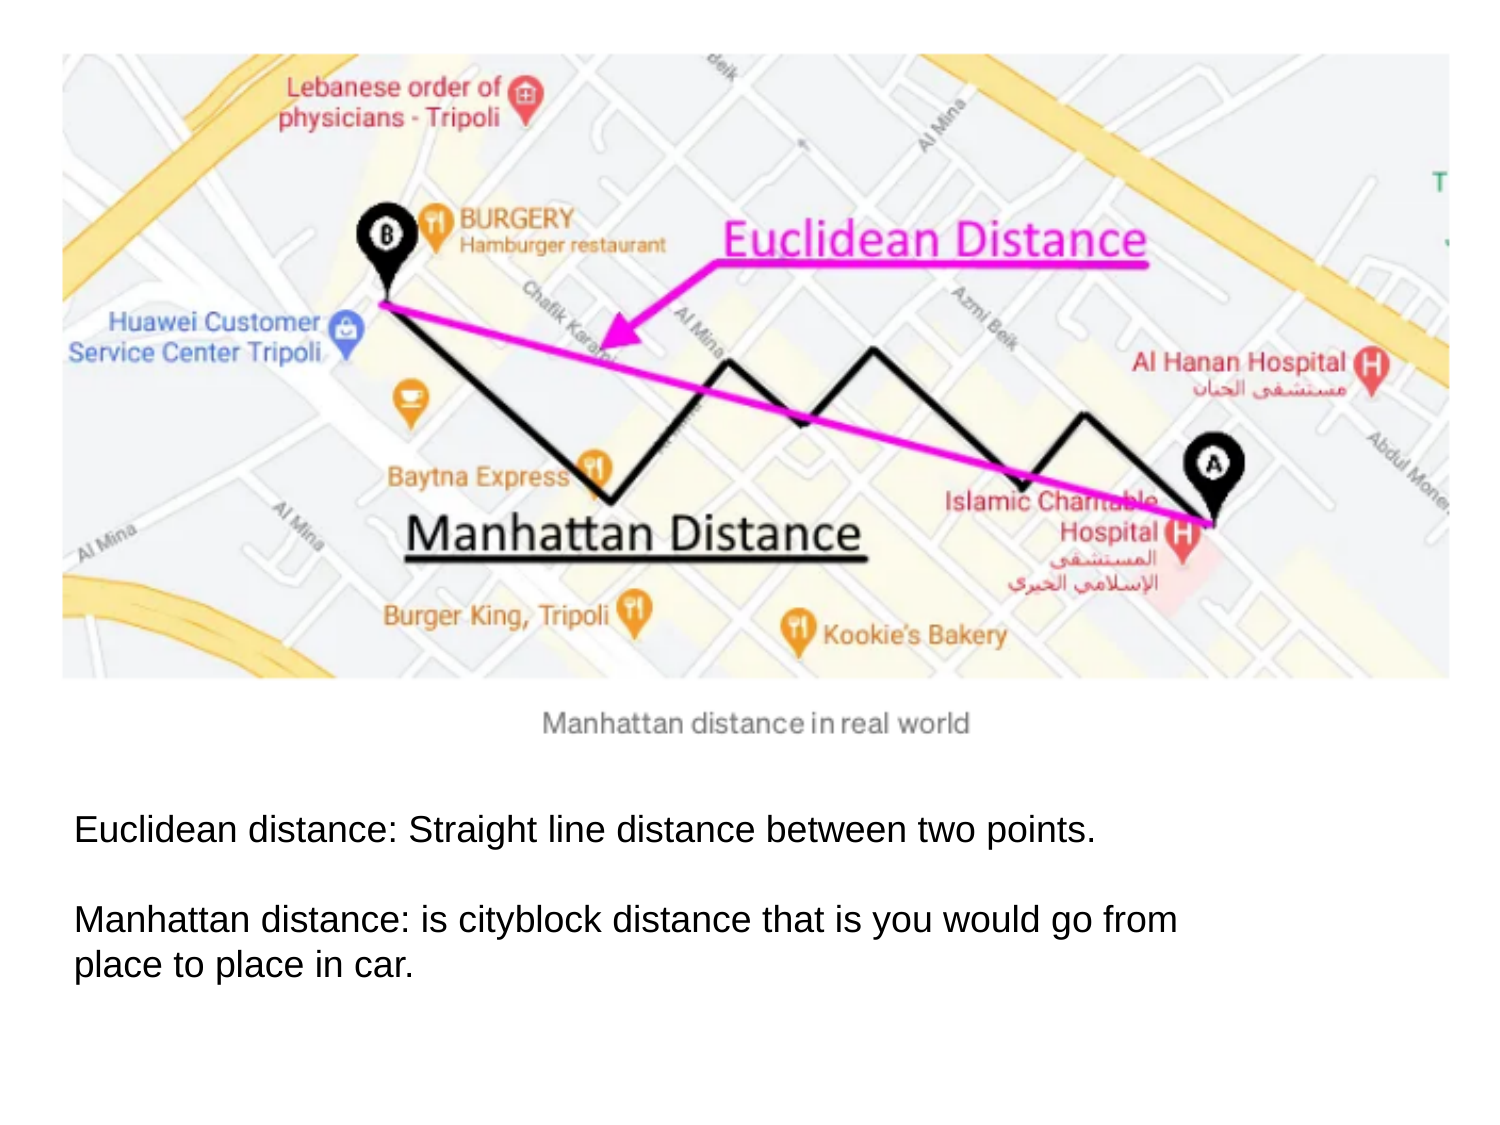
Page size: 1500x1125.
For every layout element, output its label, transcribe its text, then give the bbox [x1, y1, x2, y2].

picture [29, 29, 1486, 768]
text_box Euclidean distance: Straight line distance between two points. Manhattan distance: is cityblock distance that is you would go from place to place in car. [59, 797, 1241, 980]
